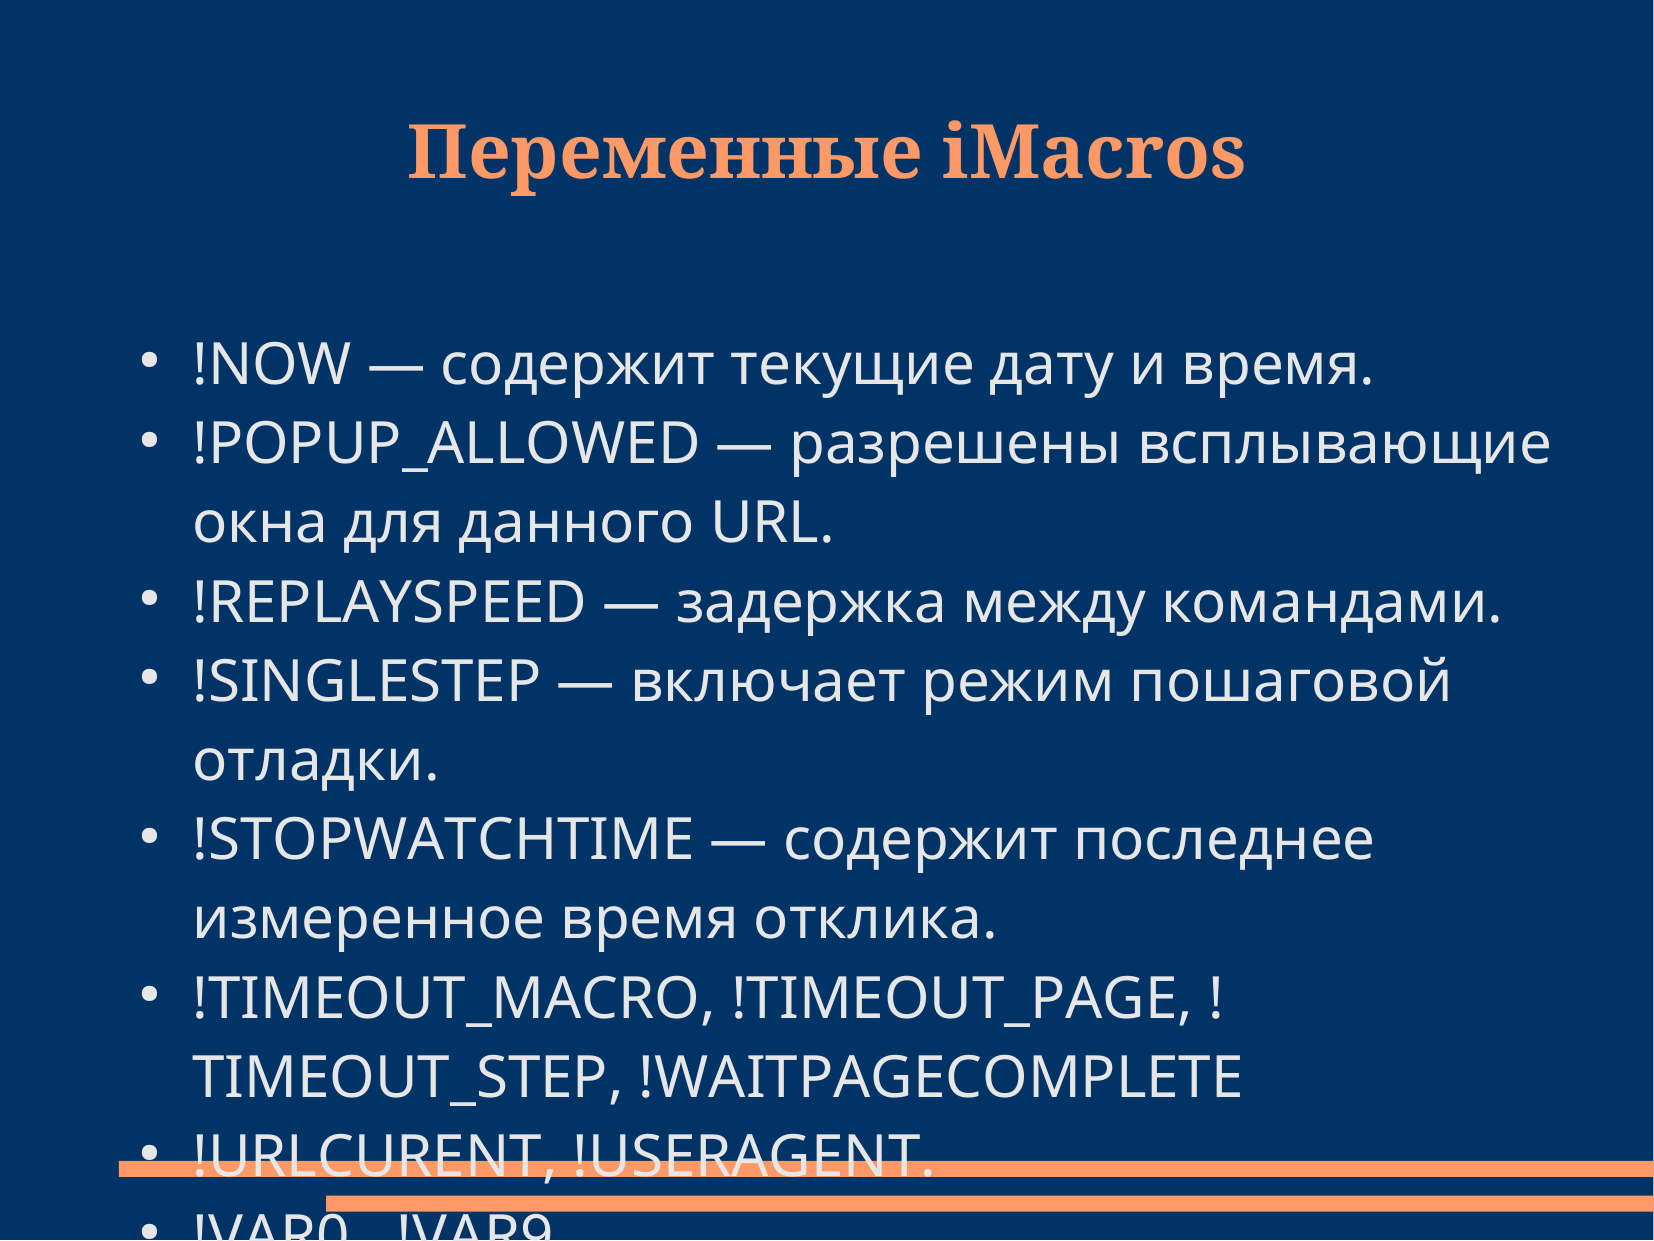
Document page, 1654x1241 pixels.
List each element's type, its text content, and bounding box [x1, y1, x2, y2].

title Переменные iMacros [121, 46, 1534, 254]
list !NOW — содержит текущие дату и время. !POPUP_ALLOWED — разрешены всплывающие окна для данного URL. !REPLAYSPEED — задержка между командами. !SINGLESTEP — включает режим пошаговой отладки. !STOPWATCHTIME — содержит последнее измеренное время отклика. !TIMEOUT_MACRO, !TIMEOUT_PAGE, !TIMEOUT_STEP, !WAITPAGECOMPLETE !URLCURENT, !USERAGENT. !VAR0...!VAR9 [121, 322, 1561, 1166]
